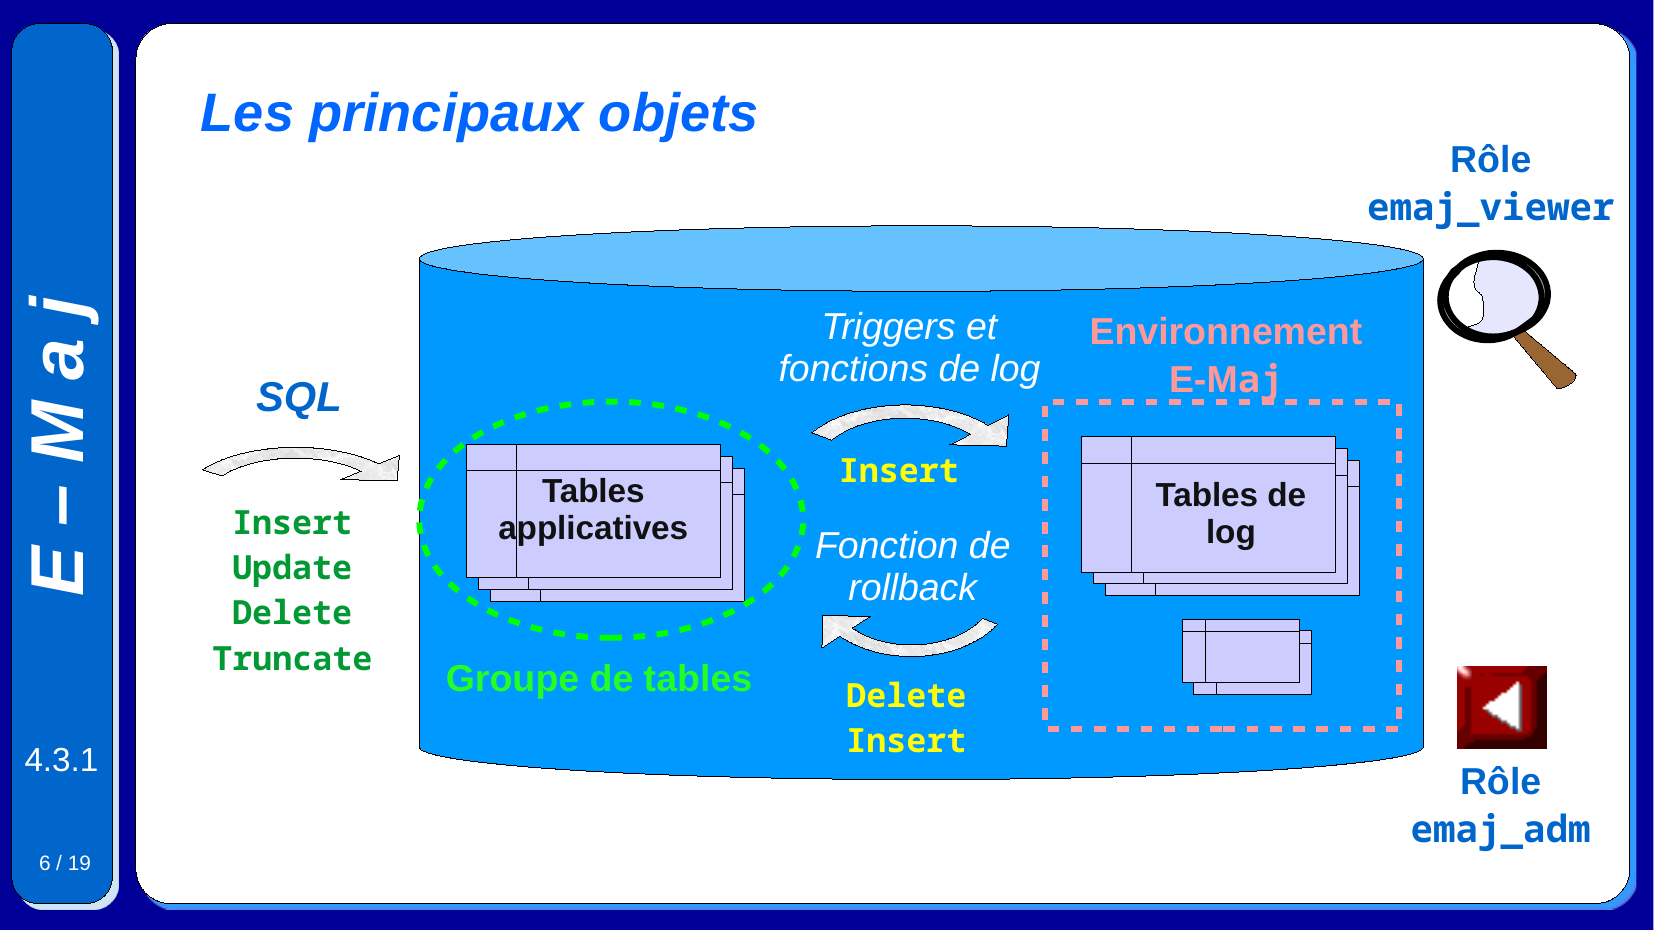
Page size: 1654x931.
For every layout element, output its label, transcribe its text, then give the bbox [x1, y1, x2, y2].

text_box [1440, 252, 1577, 389]
text_box Tables de log [1138, 468, 1323, 561]
text_box Rôle emaj_adm [1395, 752, 1609, 855]
text_box [202, 447, 400, 481]
text_box Tables applicatives [448, 465, 739, 557]
text_box Environnement E-Maj [1074, 303, 1378, 404]
picture [1457, 666, 1547, 749]
text_box Insert Update Delete Truncate [183, 491, 402, 661]
text_box Insert [817, 439, 981, 494]
text_box Fonction de rollback [755, 516, 1070, 616]
text_box SQL [194, 366, 404, 428]
text_box Triggers et fonctions de log [761, 298, 1058, 398]
text_box Delete Insert [802, 664, 1010, 759]
text_box Rôle emaj_viewer [1352, 131, 1630, 233]
text_box Groupe de tables [431, 649, 768, 707]
text_box [419, 260, 1424, 780]
title Les principaux objets [200, 34, 1575, 191]
